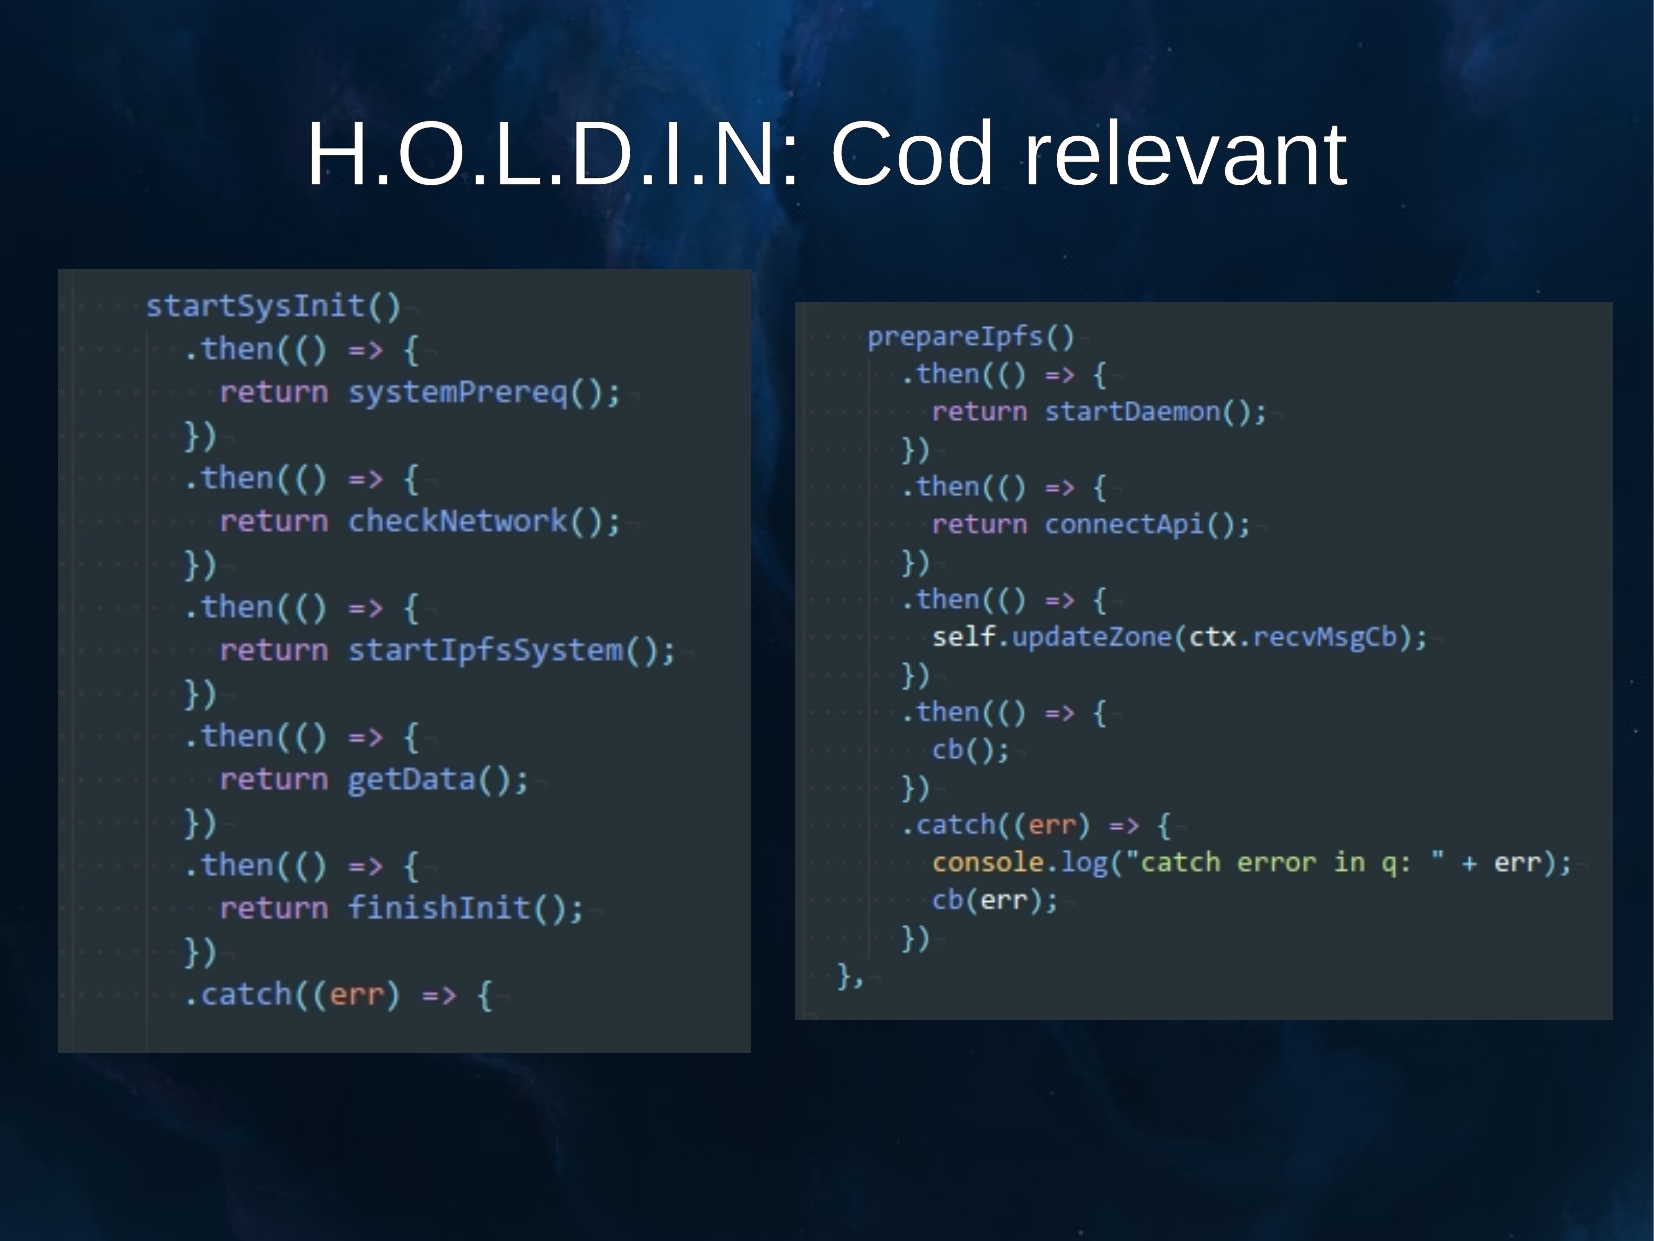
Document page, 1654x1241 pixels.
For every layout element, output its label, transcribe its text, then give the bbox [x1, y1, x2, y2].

title H.O.L.D.I.N: Cod relevant [82, 49, 1571, 257]
picture [0, 0, 1654, 1241]
